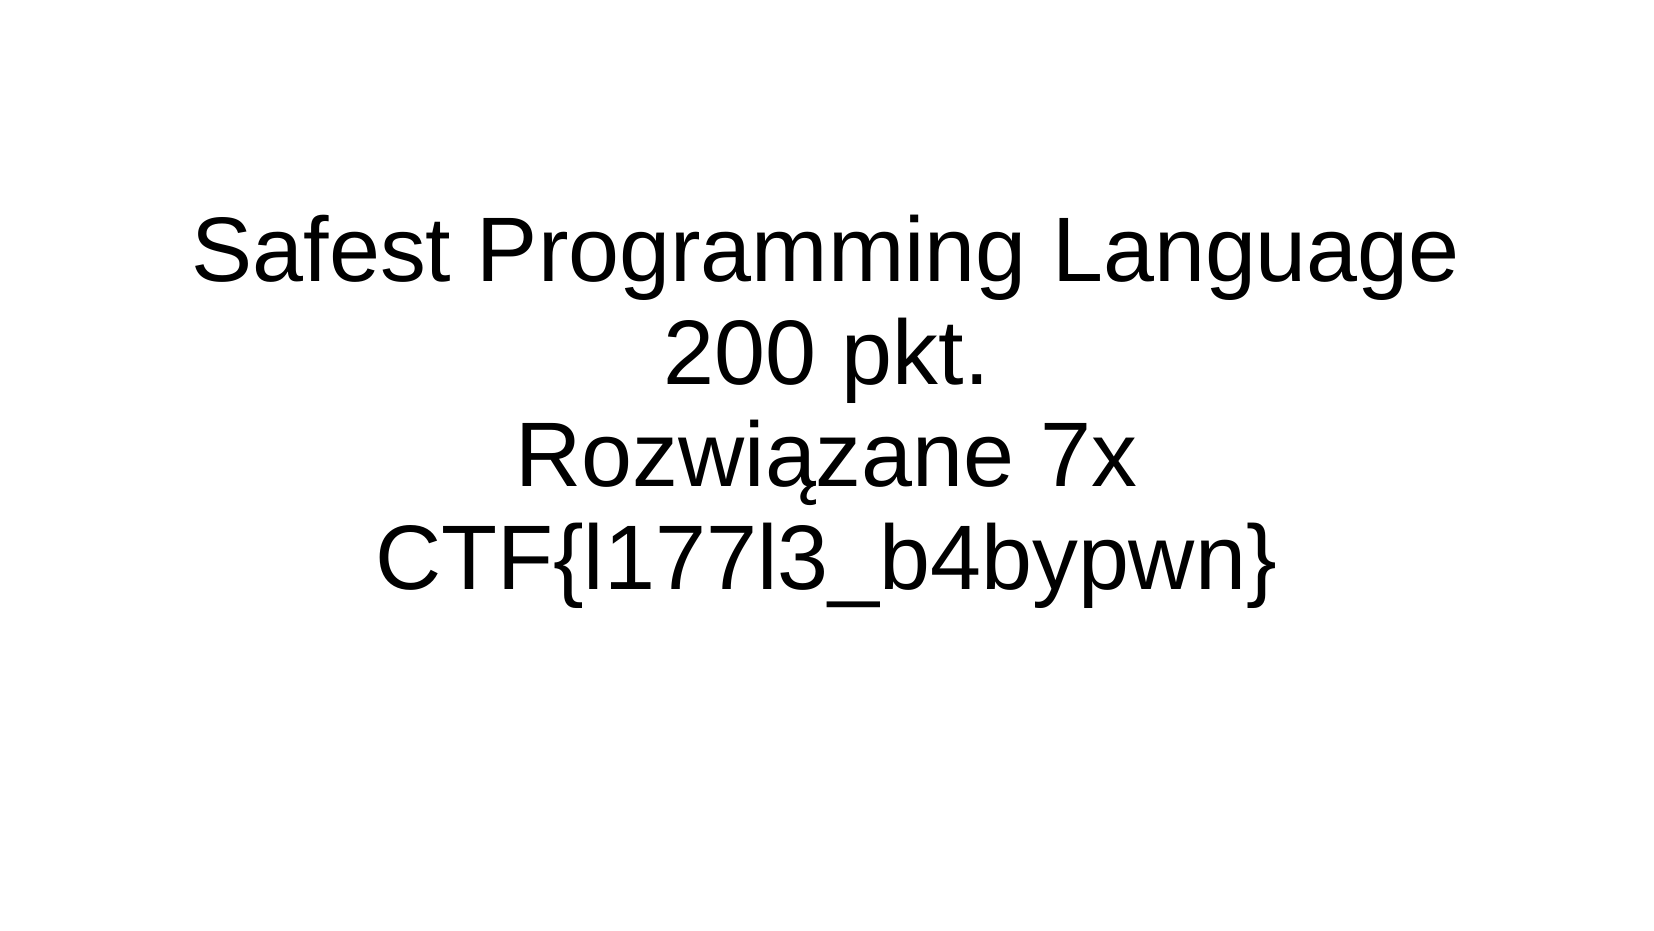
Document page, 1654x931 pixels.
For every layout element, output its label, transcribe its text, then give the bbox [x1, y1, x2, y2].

subtitle Safest Programming Language 200 pkt. Rozwiązane 7x CTF{l177l3_b4bypwn} [82, 95, 1571, 815]
